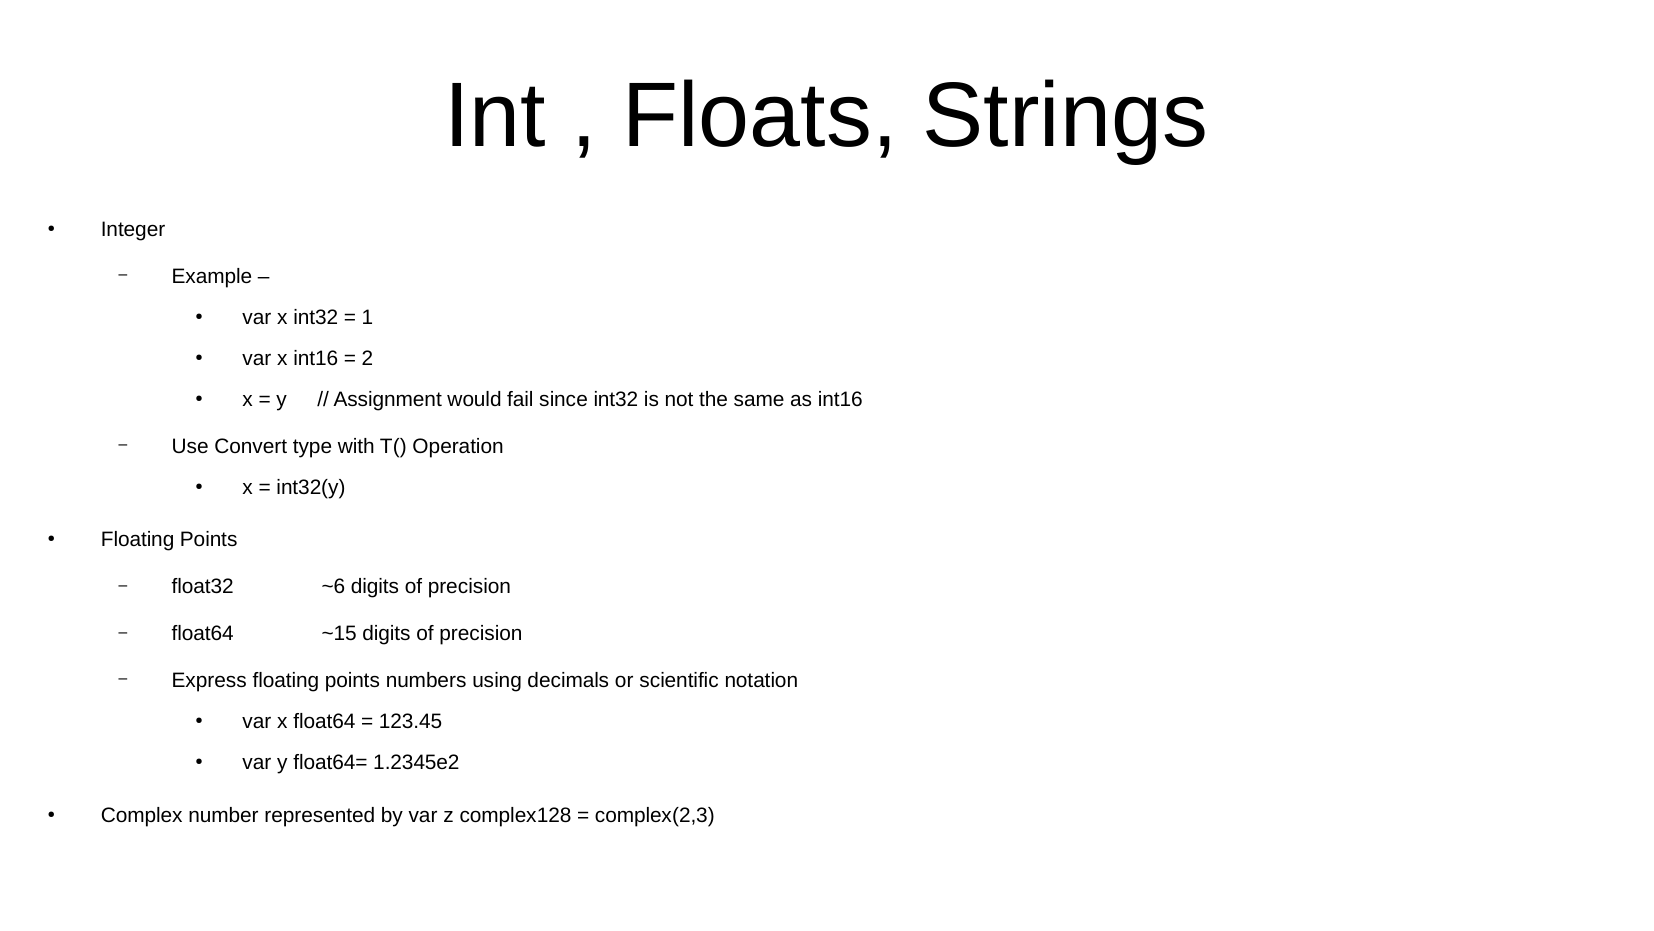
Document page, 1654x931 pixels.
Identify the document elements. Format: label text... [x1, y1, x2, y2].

list Integer Example – var x int32 = 1 var x int16 = 2 x = y // Assignment would fail since int32 is not the same as int16 Use Convert type with T() Operation x = int32(y) Floating Points float32 ~6 digits of precision float64 ~15 digits of precision Express floating points numbers using decimals or scientific notation var x float64 = 123.45 var y float64= 1.2345e2 Complex number represented by var z complex128 = complex(2,3) [30, 217, 1571, 901]
title Int , Floats, Strings [82, 37, 1571, 193]
